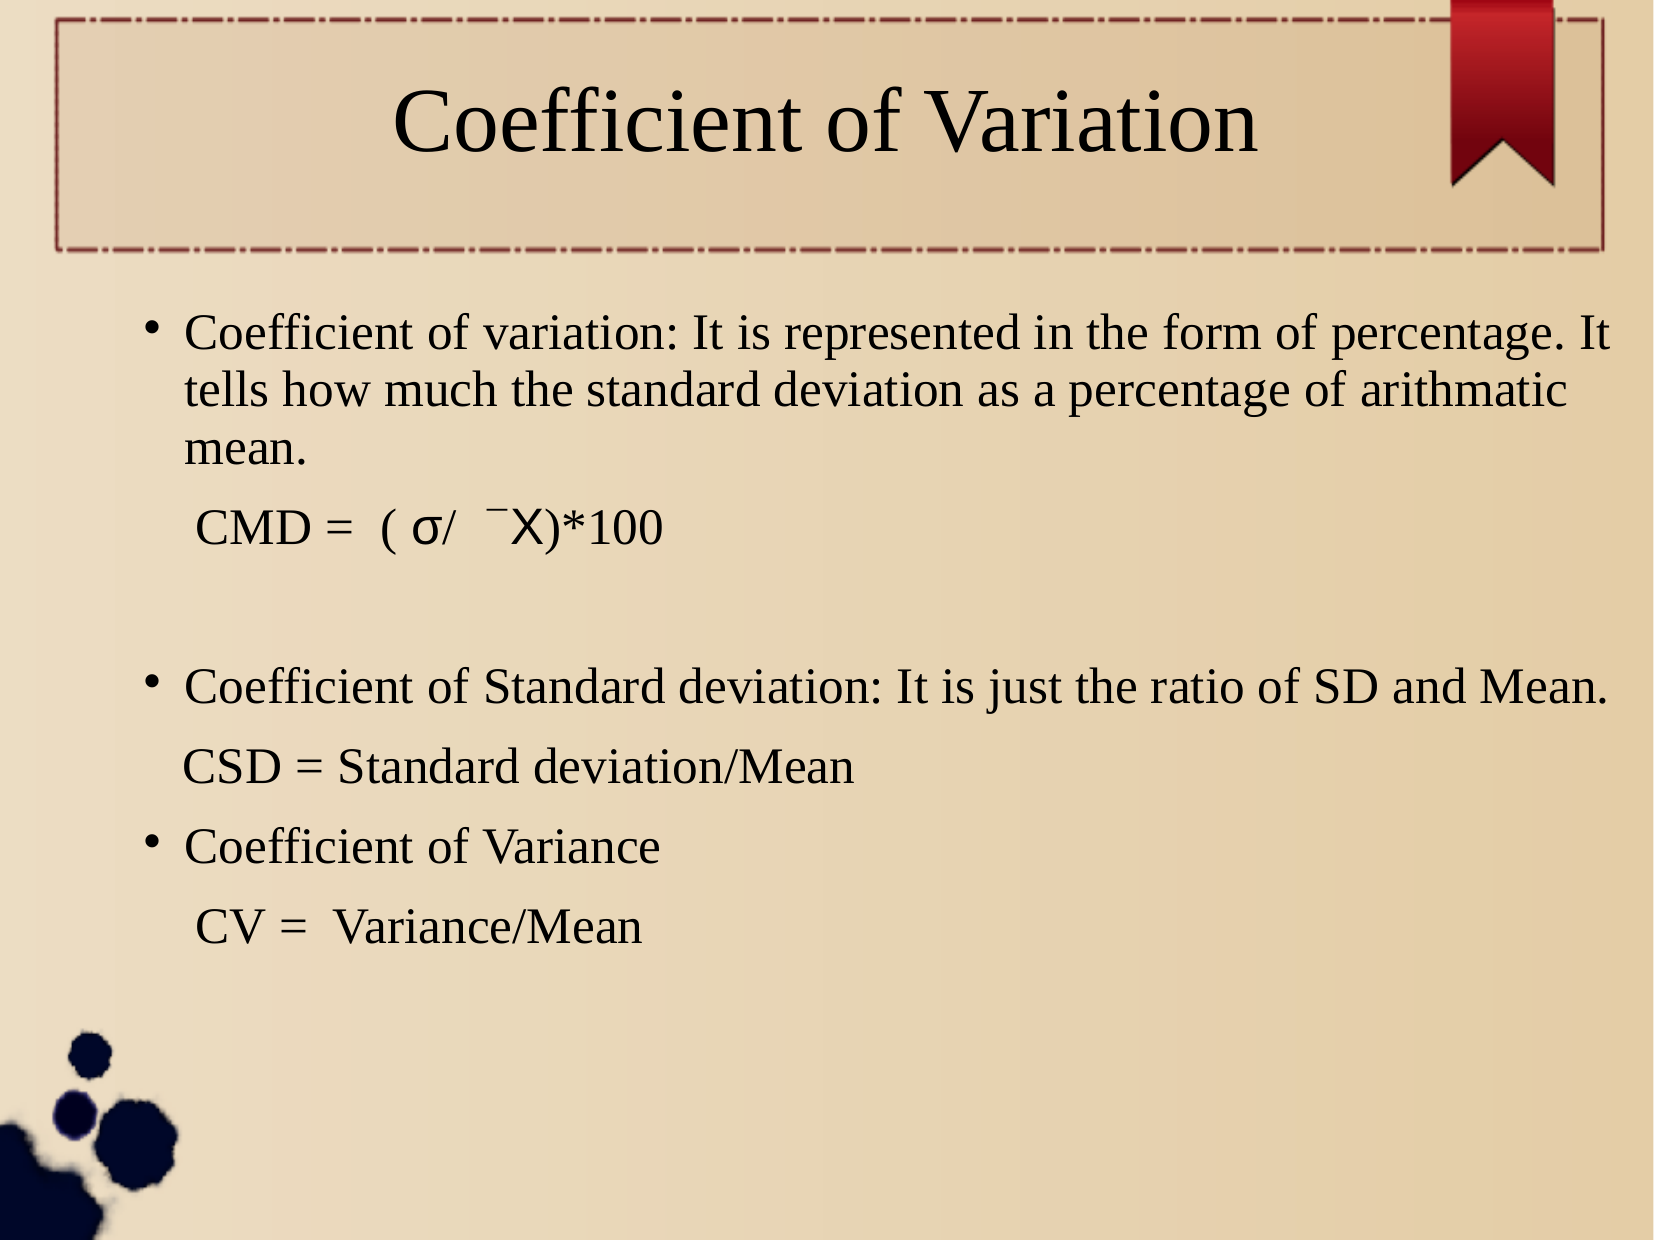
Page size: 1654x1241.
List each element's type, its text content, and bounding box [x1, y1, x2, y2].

picture [0, 0, 1654, 1240]
title Coefficient of Variation [82, 47, 1571, 189]
list Coefficient of variation: It is represented in the form of percentage. It tells how much the standard deviation as a percentage of arithmatic mean. CMD = ( σ/ X)*100 Coefficient of Standard deviation: It is just the ratio of SD and Mean. CSD = Standard deviation/Mean Coefficient of Variance CV = Variance/Mean [129, 299, 1619, 1019]
